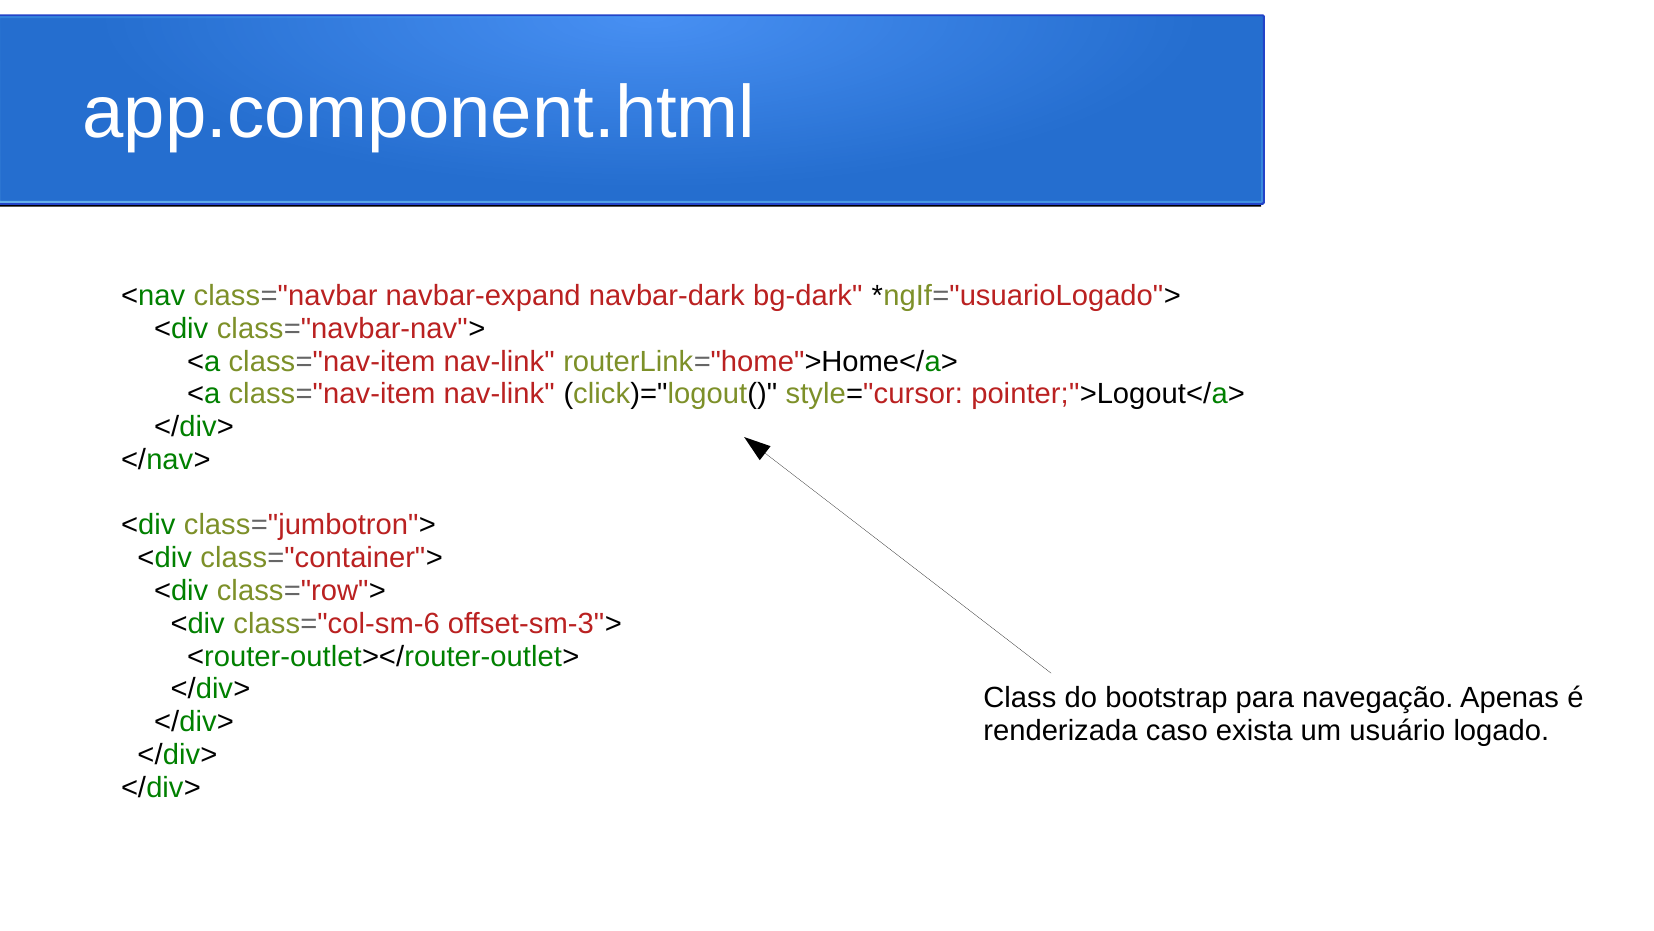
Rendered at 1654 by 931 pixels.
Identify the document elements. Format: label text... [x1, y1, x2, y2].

text_box Class do bootstrap para navegação. Apenas é renderizada caso exista um usuário logado. [968, 673, 1600, 754]
title app.component.html [82, 35, 1235, 189]
text_box <nav class="navbar navbar-expand navbar-dark bg-dark" *ngIf="usuarioLogado"> <div class="navbar-nav"> <a class="nav-item nav-link" routerLink="home">Home</a> <a class="nav-item nav-link" (click)="logout()" style="cursor: pointer;">Logout</a> </div> </nav> <div class="jumbotron"> <div class="container"> <div class="row"> <div class="col-sm-6 offset-sm-3"> <router-outlet></router-outlet> </div> </div> </div> </div> [106, 271, 1276, 811]
